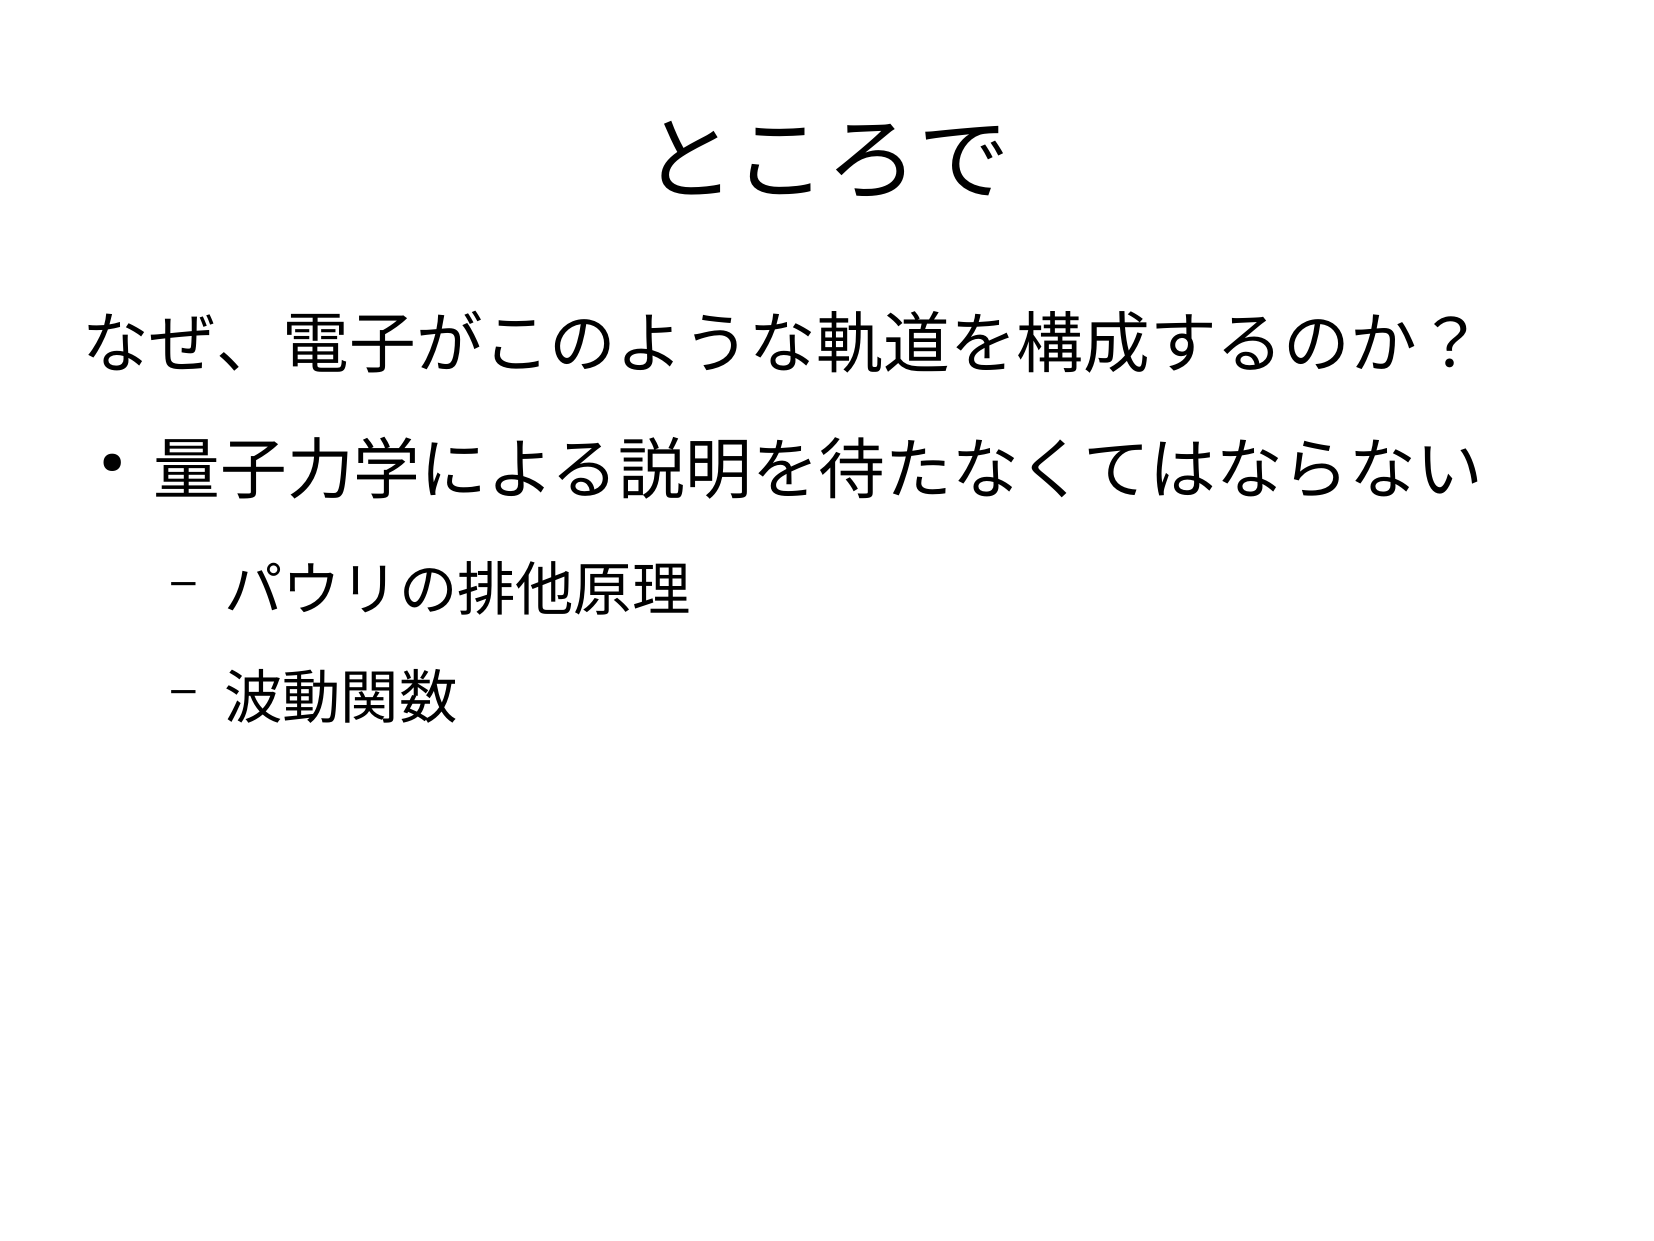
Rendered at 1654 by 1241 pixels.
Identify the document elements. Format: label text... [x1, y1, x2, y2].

list なぜ、電子がこのような軌道を構成するのか？ 量子力学による説明を待たなくてはならない パウリの排他原理 波動関数 [82, 290, 1571, 1010]
title ところで [82, 49, 1571, 257]
